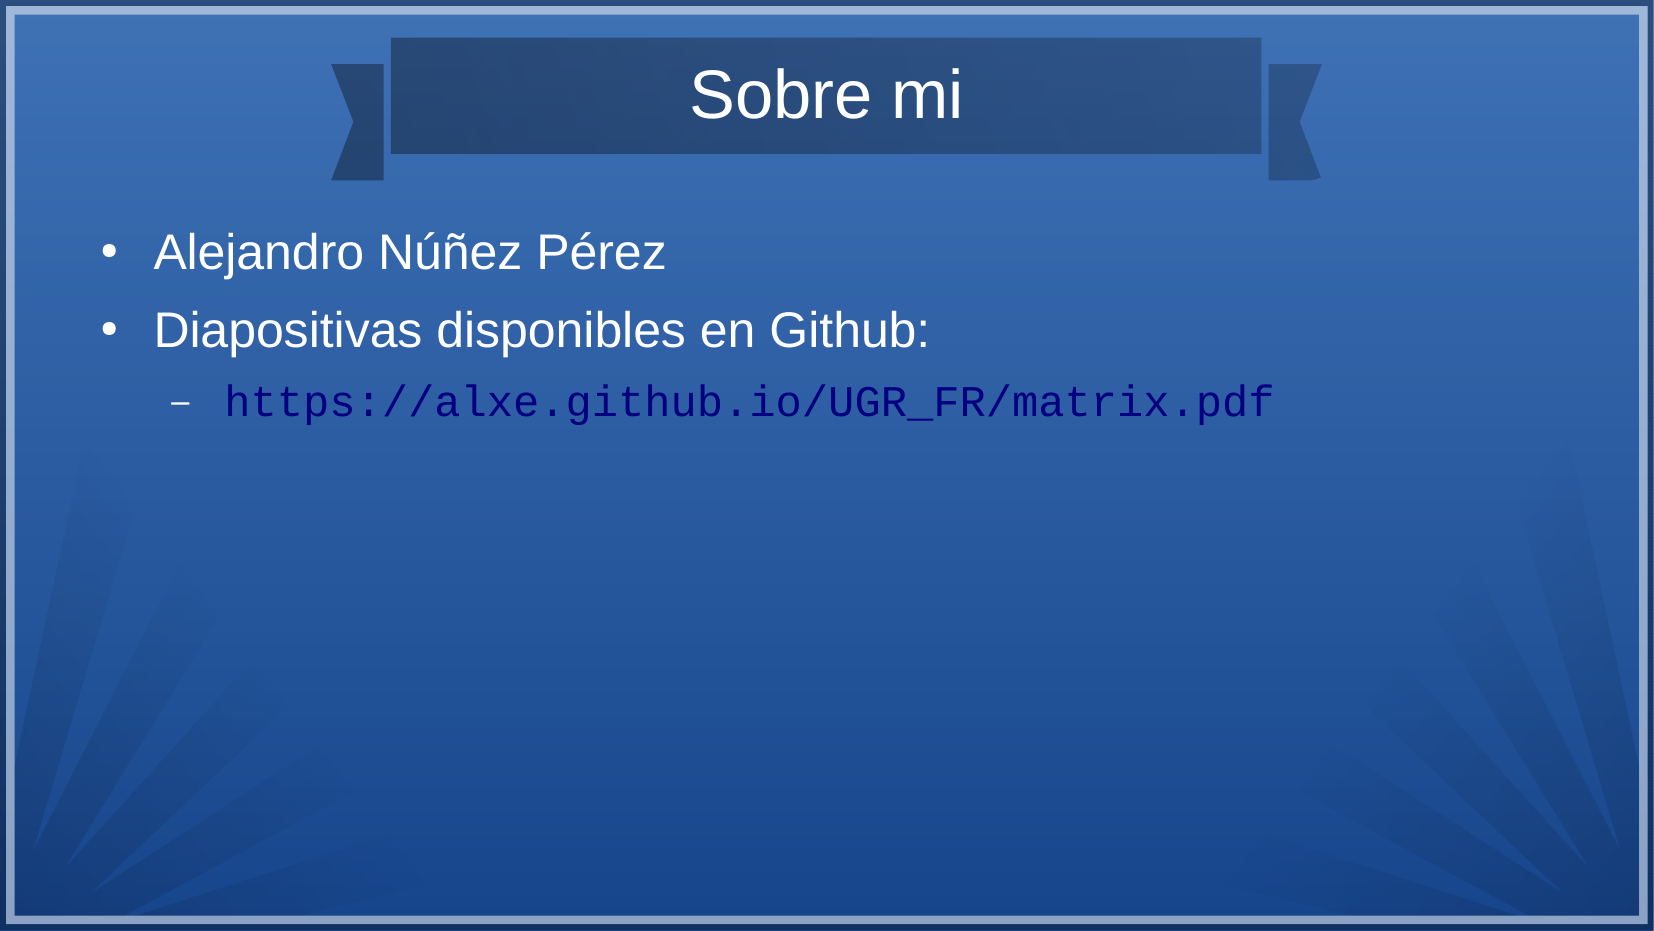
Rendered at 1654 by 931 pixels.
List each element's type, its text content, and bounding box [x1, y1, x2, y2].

list Alejandro Núñez Pérez Diapositivas disponibles en Github: https://alxe.github.io/UGR_FR/matrix.pdf [82, 224, 1571, 848]
title Sobre mi [389, 35, 1264, 154]
